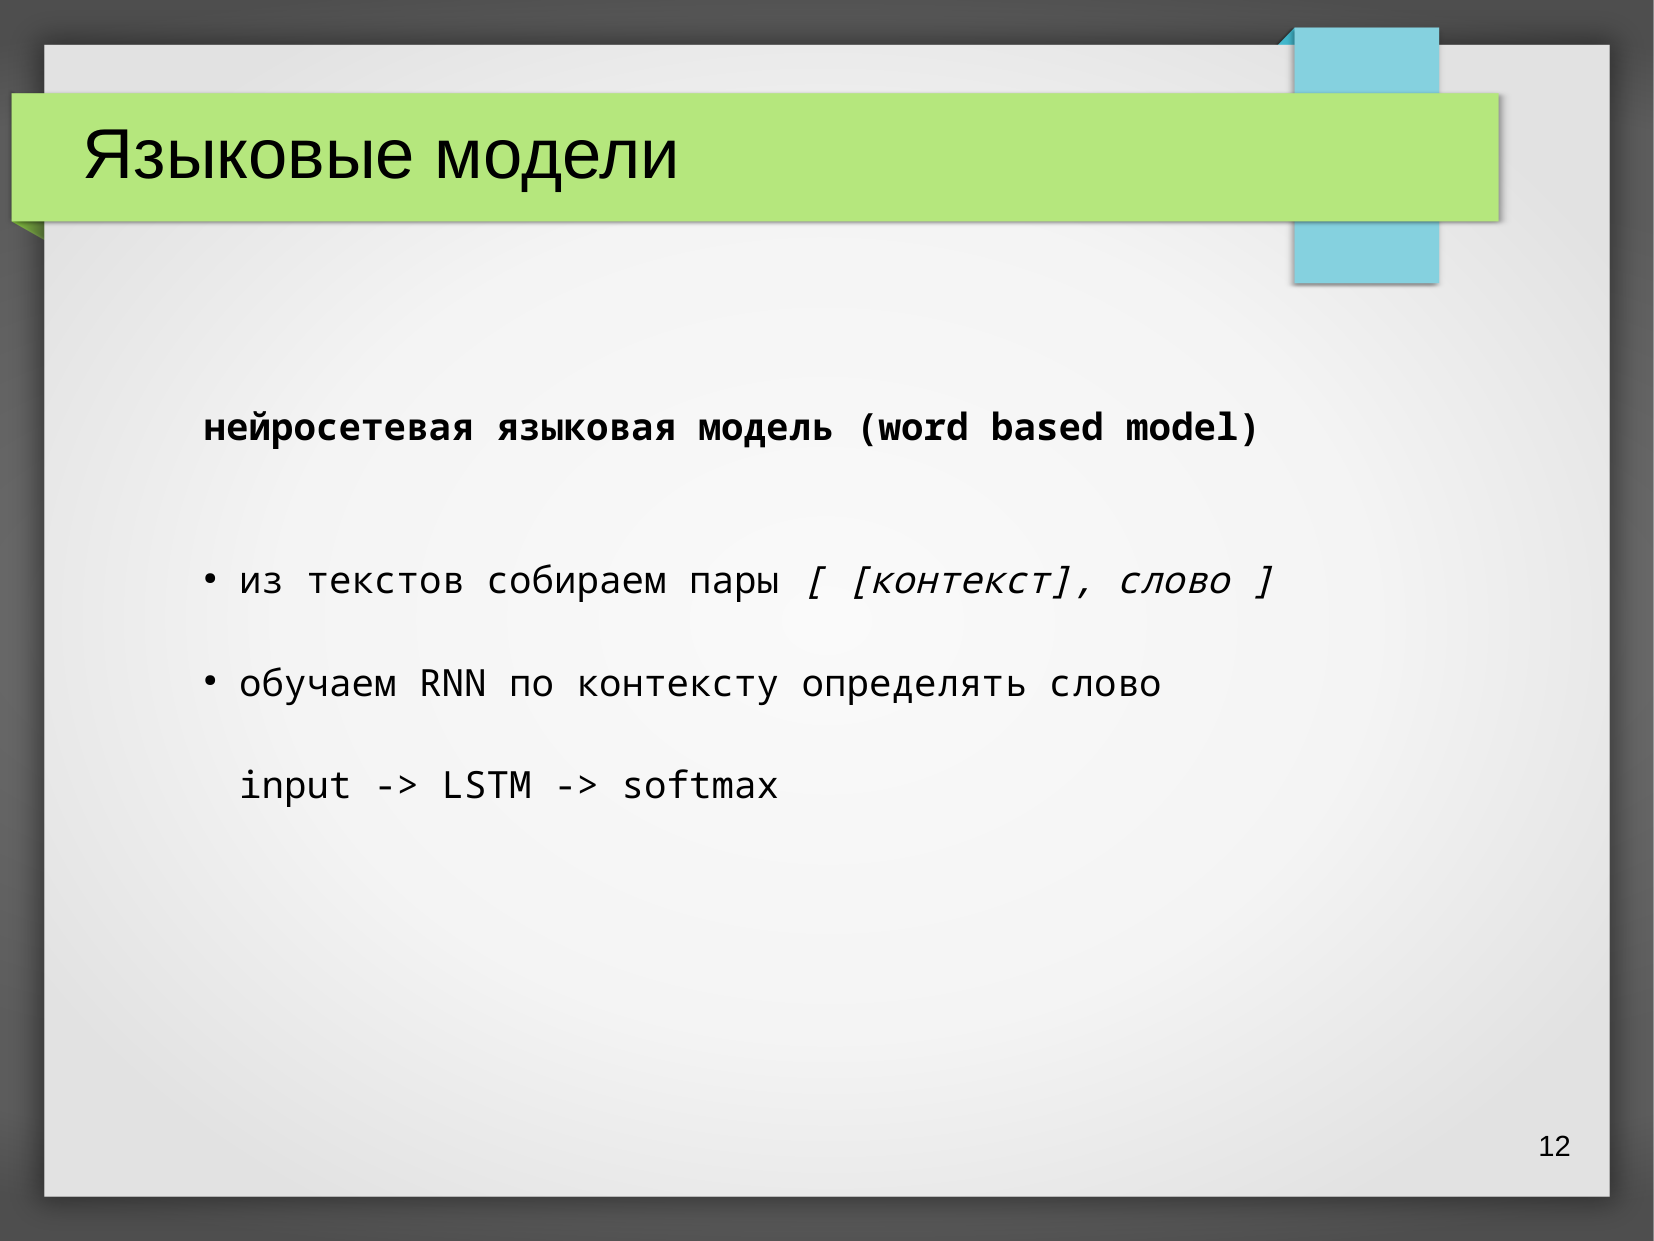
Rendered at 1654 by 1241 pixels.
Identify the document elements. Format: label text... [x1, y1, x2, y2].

picture [0, 0, 1654, 1241]
text_box нейросетевая языковая модель (word based model) из текстов собираем пары [ [контекст], слово ] обучаем RNN по контексту определять слово input -> LSTM -> softmax [188, 342, 1335, 897]
title Языковые модели [82, 114, 1406, 194]
